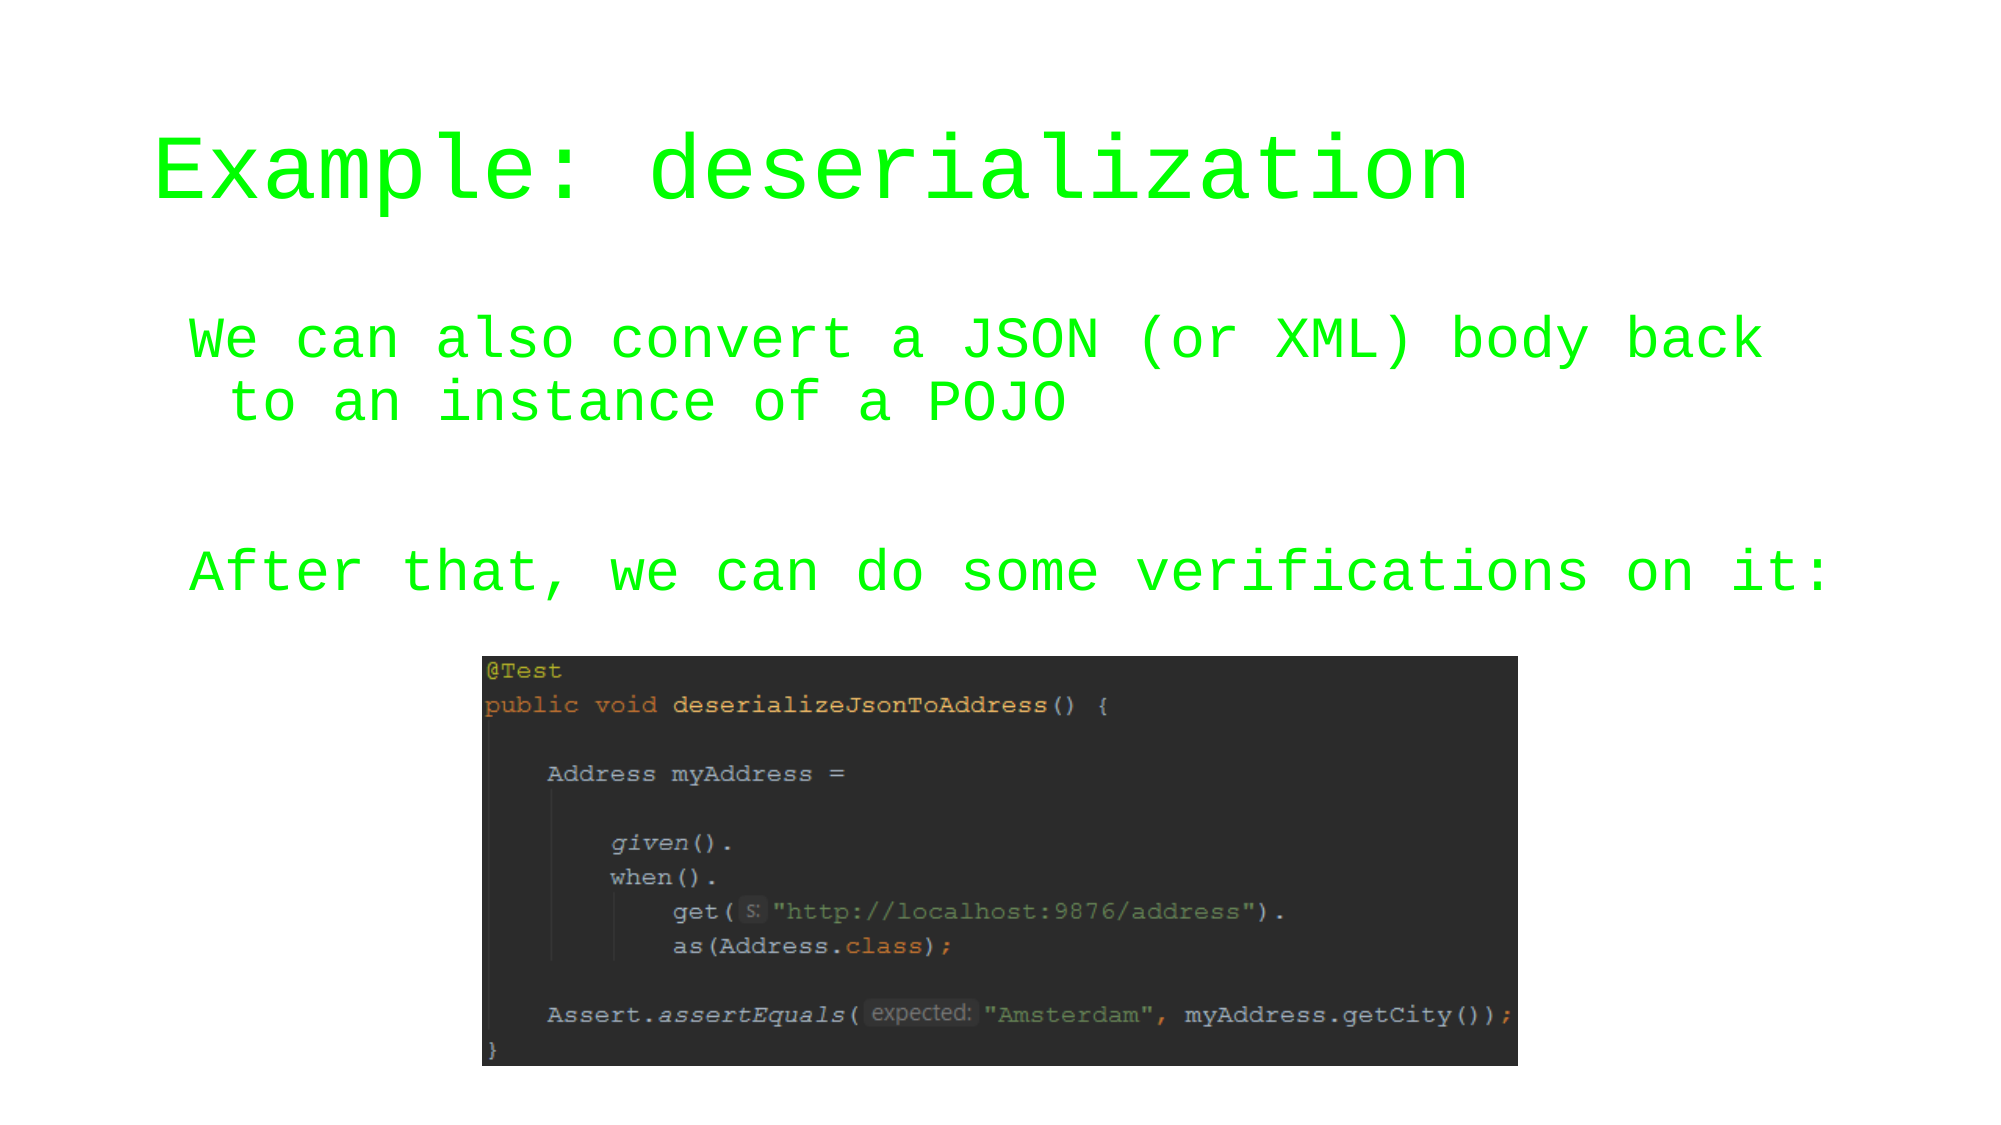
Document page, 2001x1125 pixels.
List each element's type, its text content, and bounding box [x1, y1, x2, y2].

list We can also convert a JSON (or XML) body back to an instance of a POJO After that, we can do some verifications on it: [137, 299, 1863, 1014]
title Example: deserialization [137, 59, 1863, 278]
picture [482, 656, 1518, 1066]
